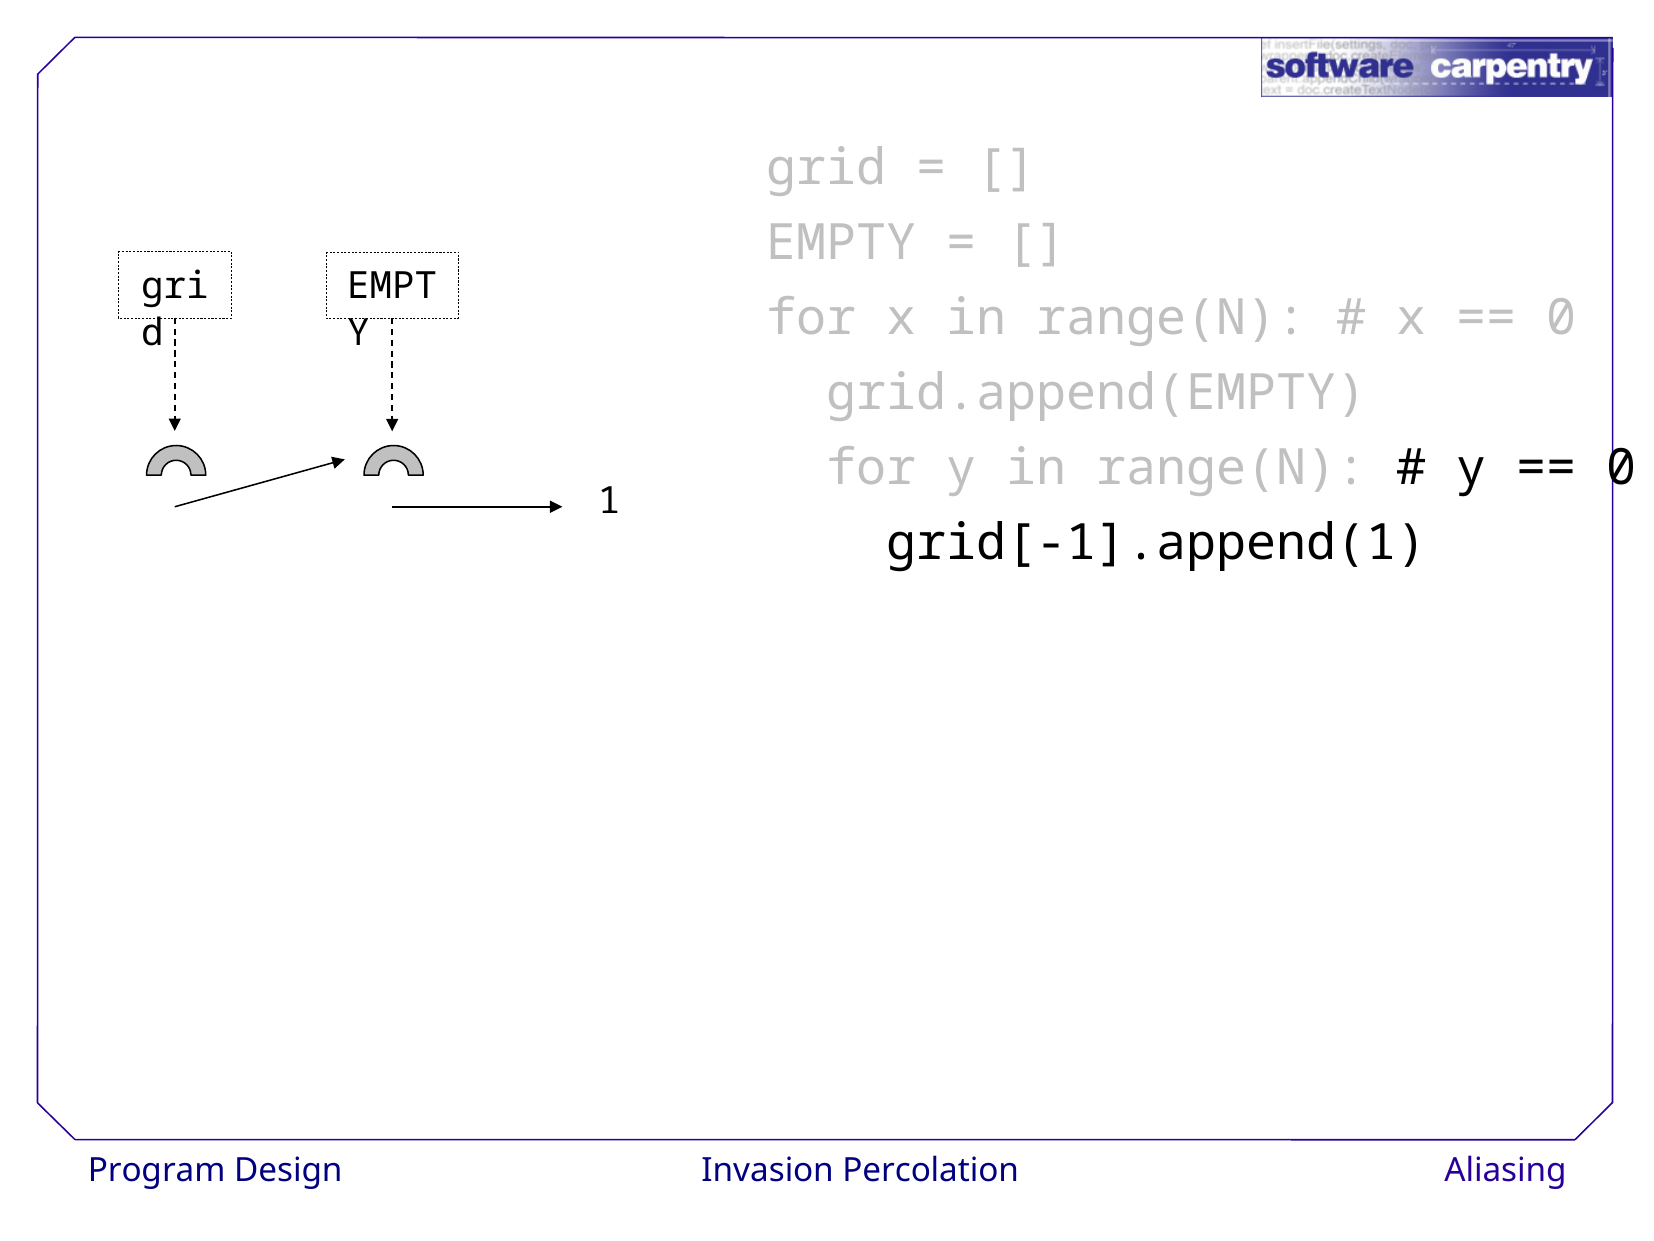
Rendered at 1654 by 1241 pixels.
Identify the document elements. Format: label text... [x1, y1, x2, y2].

text_box grid [118, 251, 232, 318]
text_box [146, 445, 206, 476]
text_box grid = [] EMPTY = [] for x in range(N): # x == 0 grid.append(EMPTY) for y in range(N): # y == 0 grid[-1].append(1) [751, 112, 1432, 999]
text_box 1 [571, 459, 647, 535]
picture [1261, 39, 1613, 97]
text_box EMPTY [326, 251, 459, 319]
table_header [147, 475, 207, 550]
table_header [365, 475, 424, 550]
text_box [364, 445, 424, 476]
